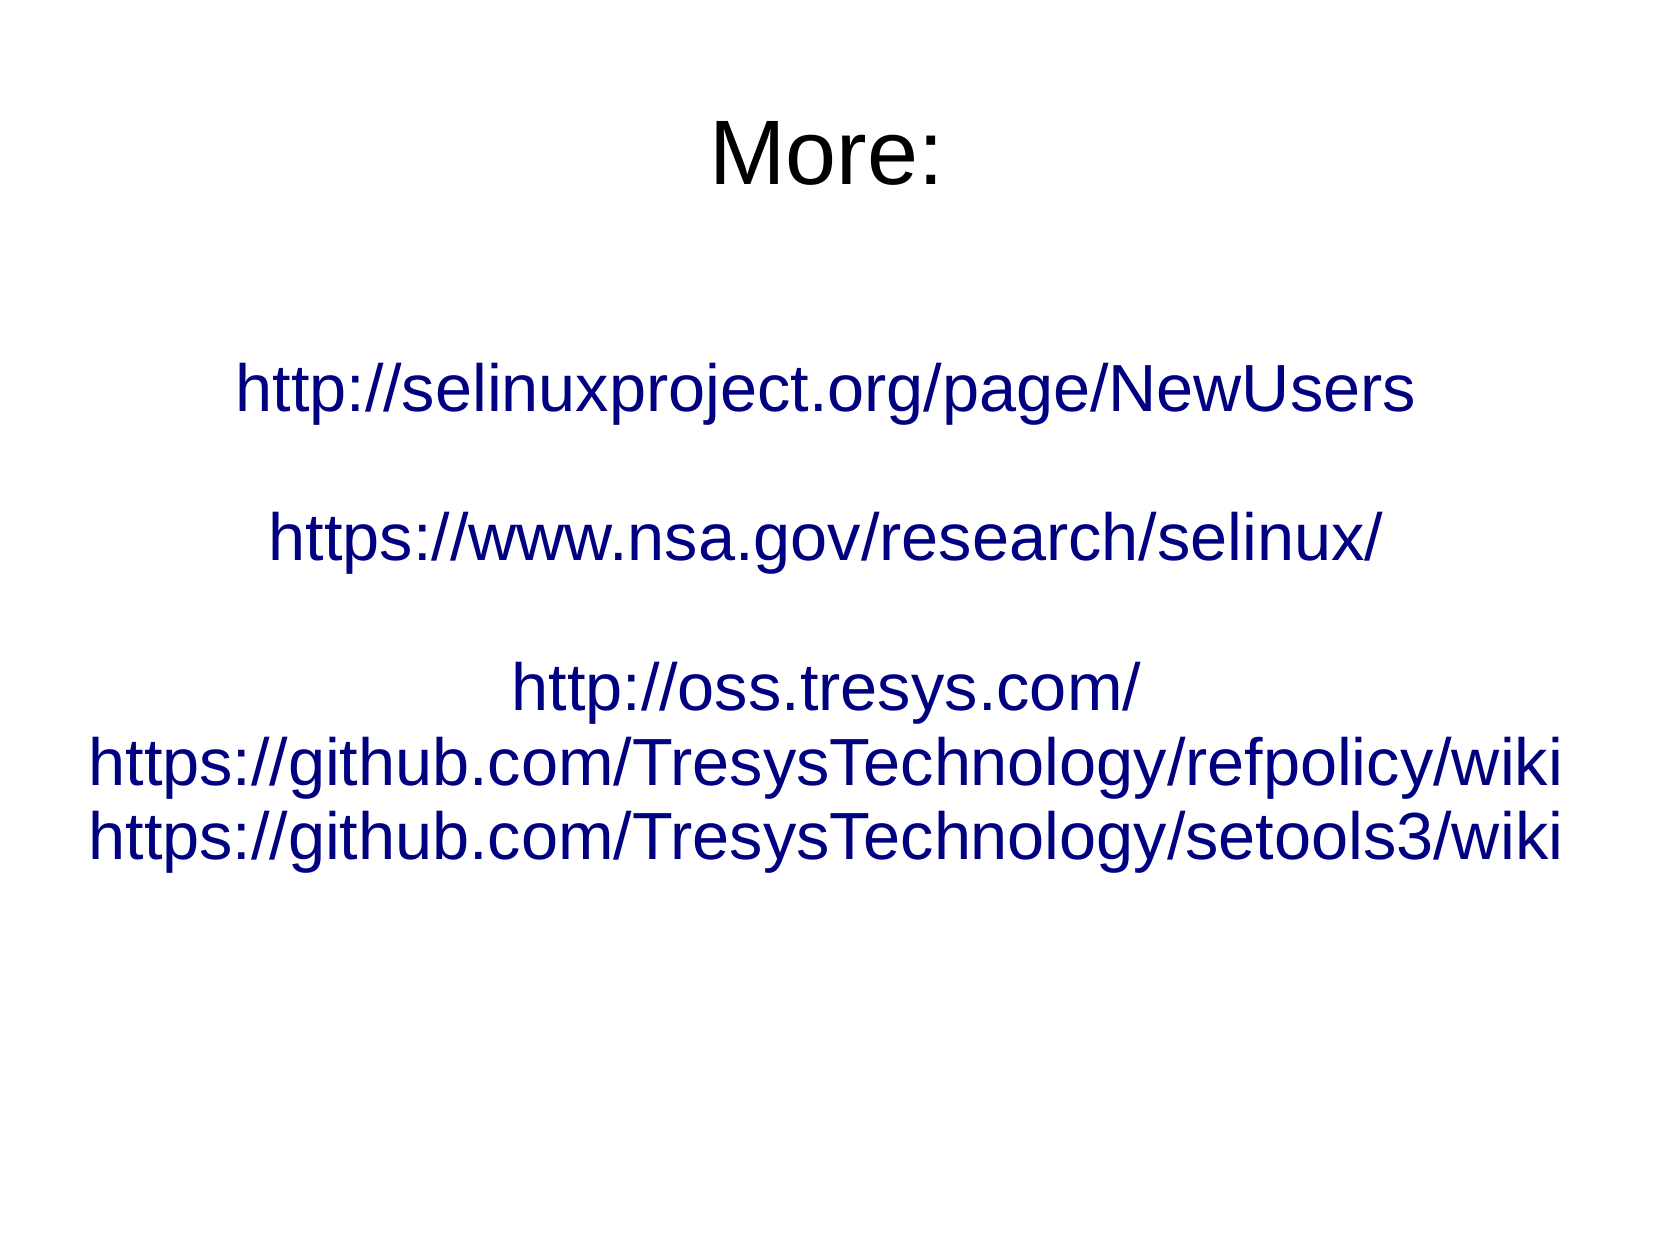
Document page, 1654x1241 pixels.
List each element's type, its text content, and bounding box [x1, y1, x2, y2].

title More: [82, 49, 1571, 257]
subtitle http://selinuxproject.org/page/NewUsers https://www.nsa.gov/research/selinux/ http://oss.tresys.com/ https://github.com/TresysTechnology/refpolicy/wiki https://github.com/TresysTechnology/setools3/wiki [82, 290, 1571, 1010]
